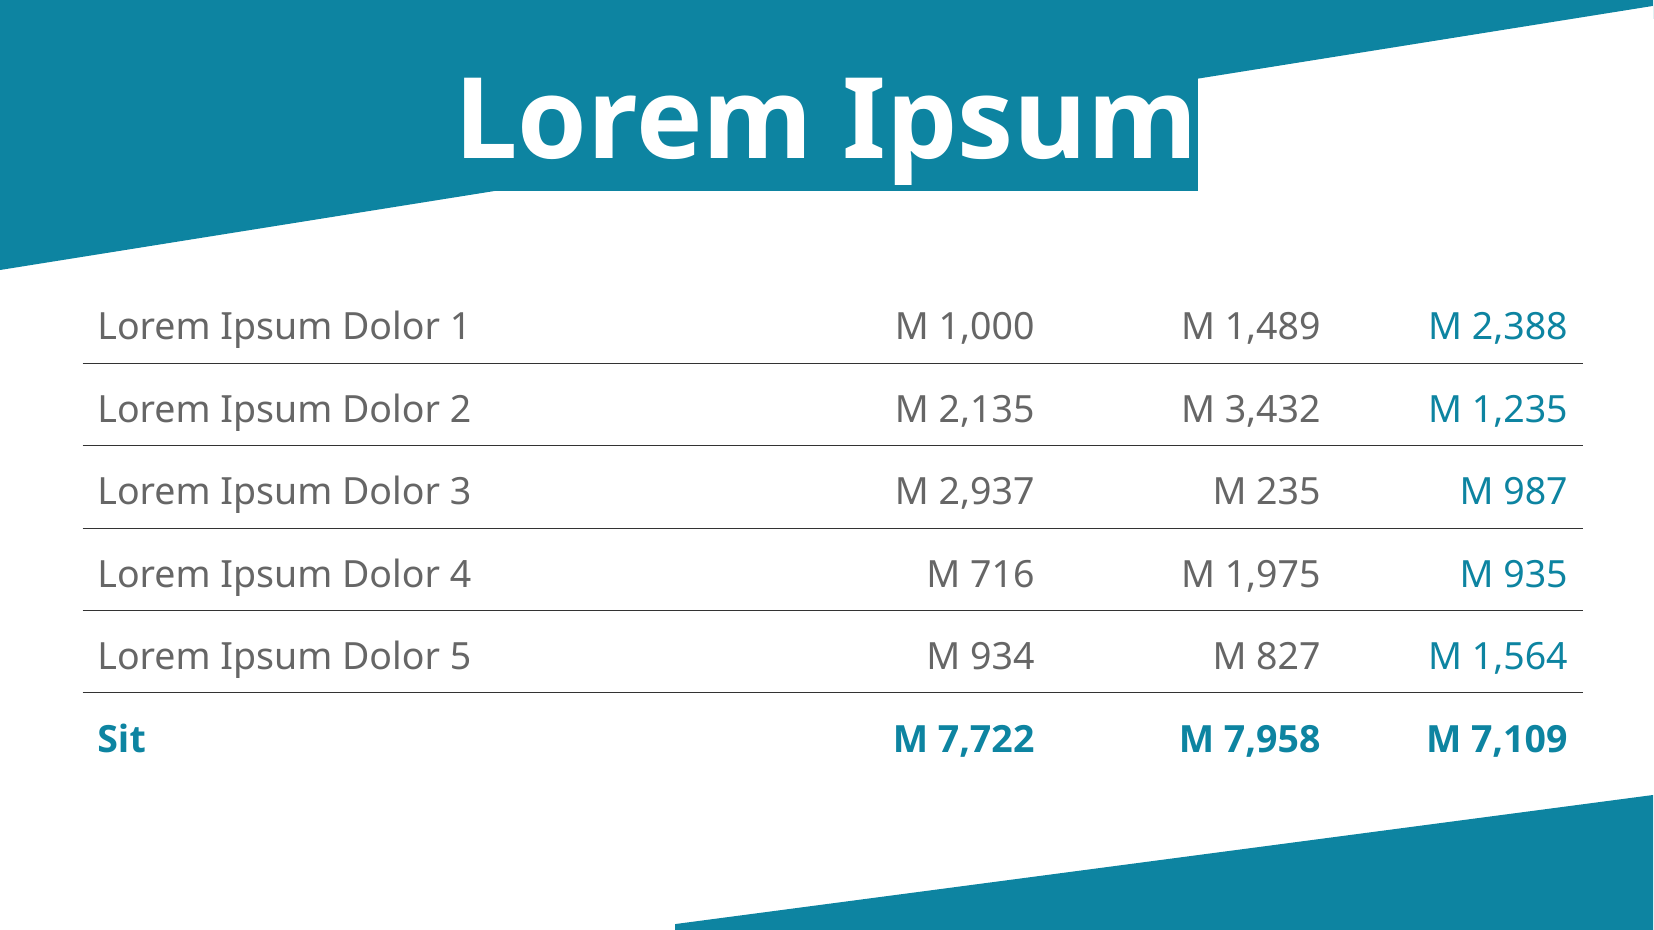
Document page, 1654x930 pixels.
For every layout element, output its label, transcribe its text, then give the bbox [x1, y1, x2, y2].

table_cell M 7,722 [755, 693, 1049, 775]
table_cell M 716 [755, 529, 1049, 610]
table_cell M 935 [1335, 529, 1583, 610]
table_header Lorem Ipsum Dolor 1 [83, 280, 755, 363]
table_cell M 2,135 [755, 364, 1049, 445]
table_cell M 827 [1049, 611, 1335, 692]
table_cell Lorem Ipsum Dolor 3 [83, 446, 755, 528]
table_cell M 2,937 [755, 446, 1049, 528]
table_cell Lorem Ipsum Dolor 4 [83, 529, 755, 610]
table_header M 1,000 [755, 280, 1049, 363]
table_cell M 235 [1049, 446, 1335, 528]
table_cell Lorem Ipsum Dolor 2 [83, 364, 755, 445]
table_cell M 1,564 [1335, 611, 1583, 692]
table_cell M 1,235 [1335, 364, 1583, 445]
table_header M 1,489 [1049, 280, 1335, 363]
table_cell M 3,432 [1049, 364, 1335, 445]
table_cell M 934 [755, 611, 1049, 692]
table_cell M 987 [1335, 446, 1583, 528]
table_cell Lorem Ipsum Dolor 5 [83, 611, 755, 692]
table_cell M 7,109 [1335, 693, 1583, 775]
title Lorem Ipsum [82, 165, 1571, 193]
table_cell M 7,958 [1049, 693, 1335, 775]
table_cell M 1,975 [1049, 529, 1335, 610]
table_header M 2,388 [1335, 280, 1583, 363]
table_cell Sit [83, 693, 755, 775]
